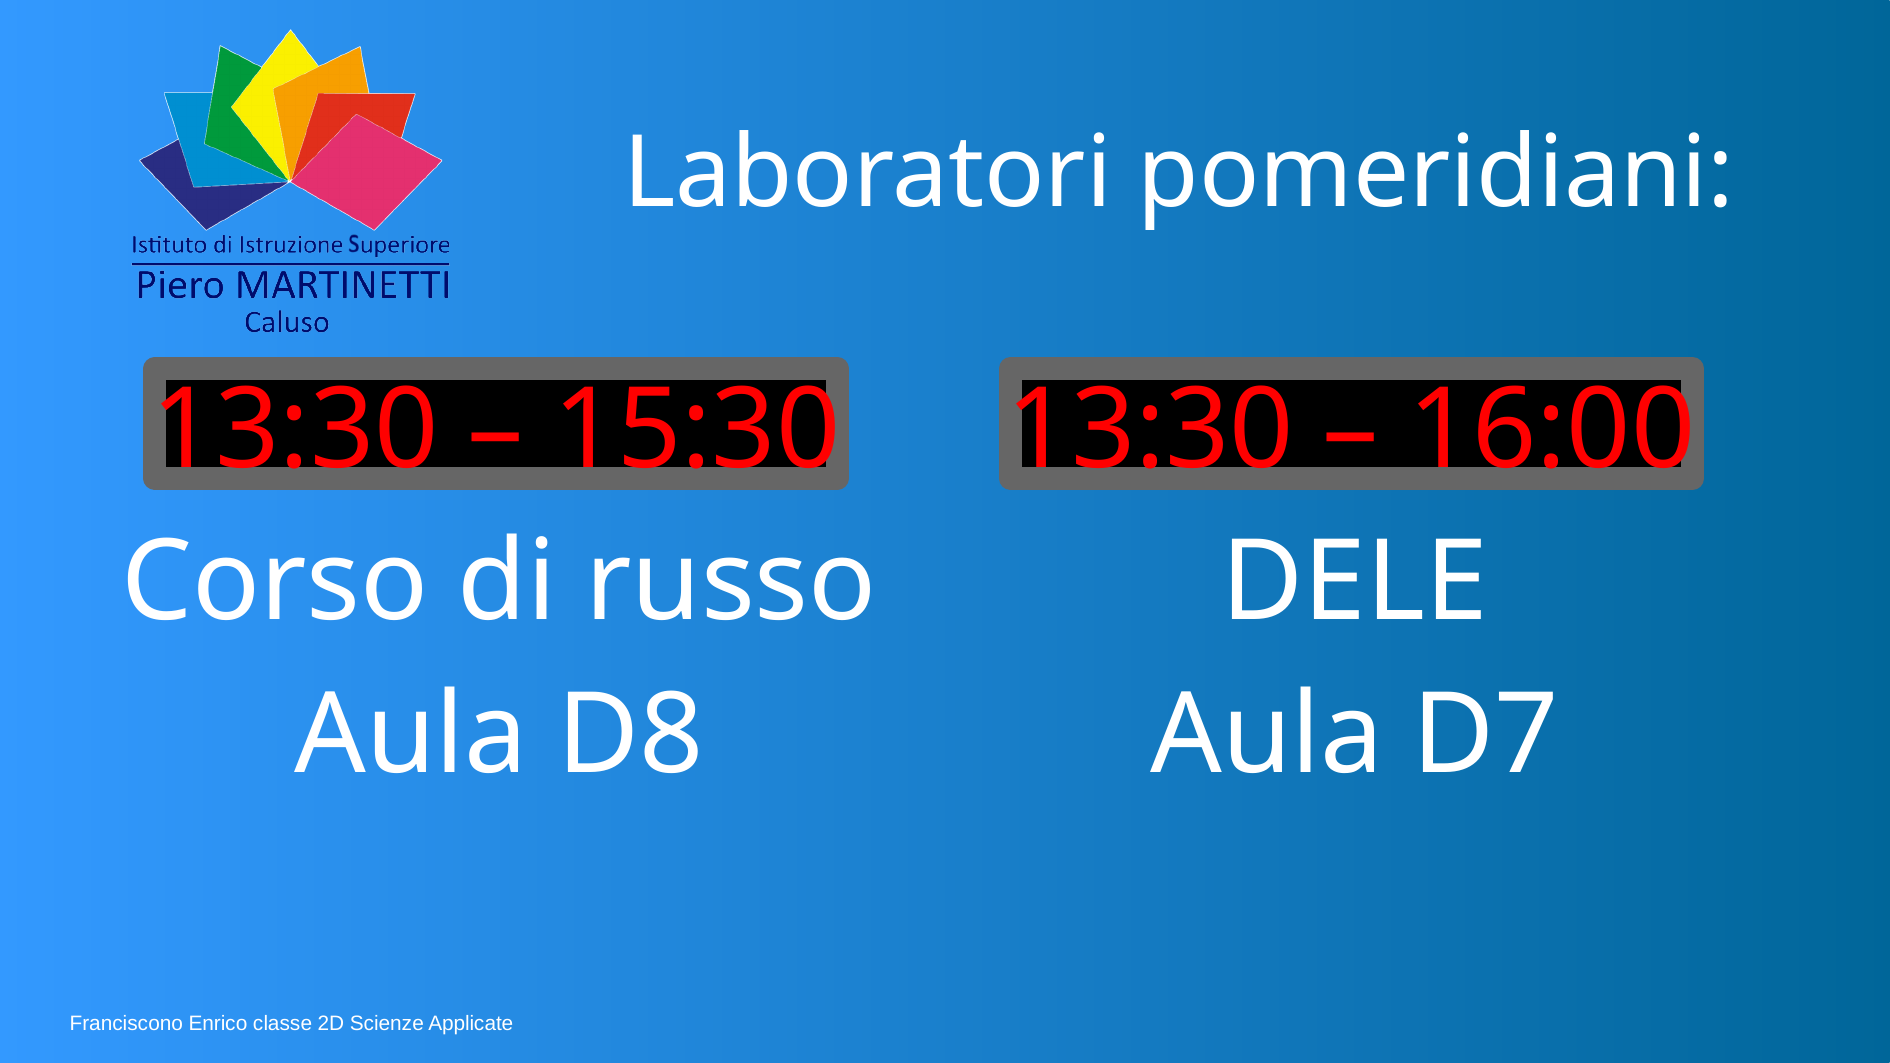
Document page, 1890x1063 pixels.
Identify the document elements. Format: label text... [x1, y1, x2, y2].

text_box Corso di russo Aula D8 [0, 491, 607, 1042]
text_box Laboratori pomeridiani: [591, 91, 1861, 338]
text_box 13:30 – 15:30 [154, 368, 838, 479]
text_box Franciscono Enrico classe 2D Scienze Applicate [54, 1004, 628, 1063]
text_box 13:30 – 16:00 [1010, 368, 1693, 479]
picture [0, 23, 591, 355]
text_box DELE Aula D7 [607, 491, 1890, 1042]
